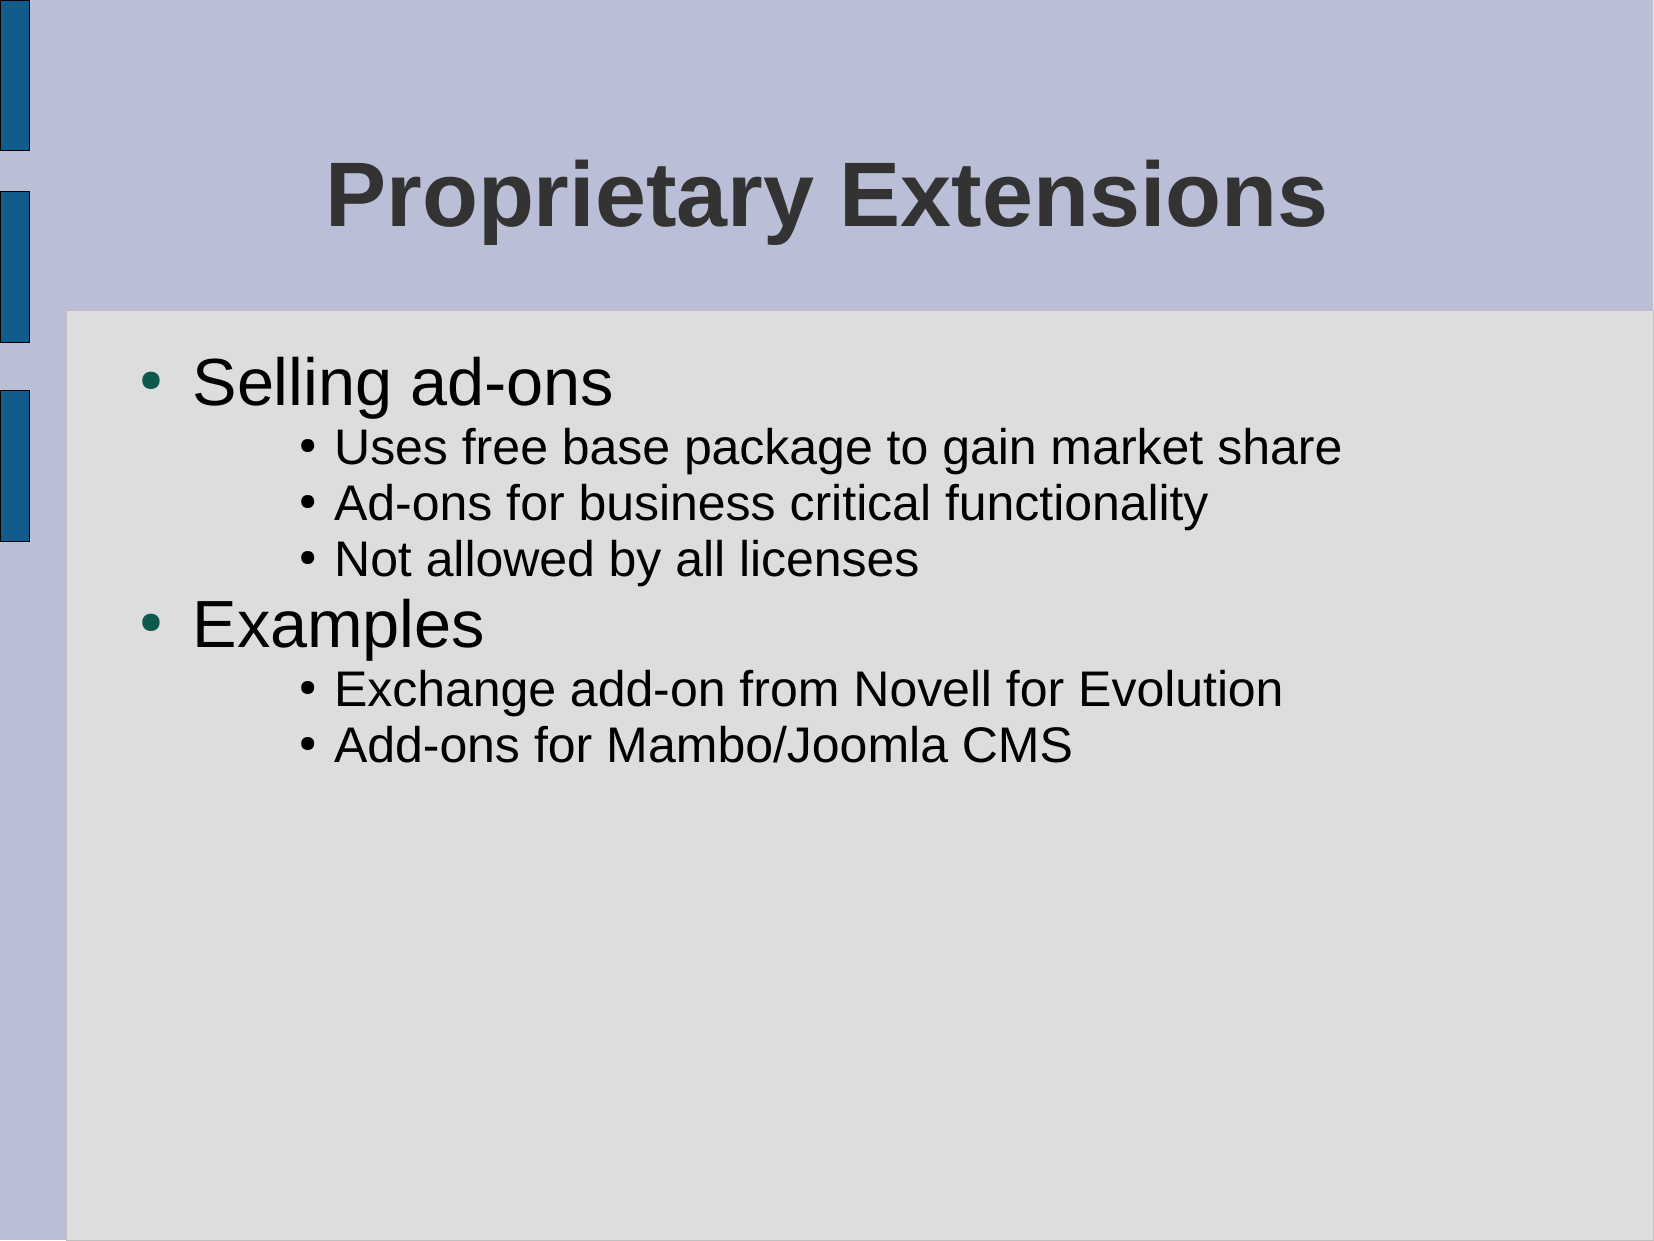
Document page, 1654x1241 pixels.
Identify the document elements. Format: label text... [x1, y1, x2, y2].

list Selling ad-ons Uses free base package to gain market share Ad-ons for business critical functionality Not allowed by all licenses Examples Exchange add-on from Novell for Evolution Add-ons for Mambo/Joomla CMS [121, 344, 1534, 1112]
title Proprietary Extensions [121, 98, 1534, 291]
